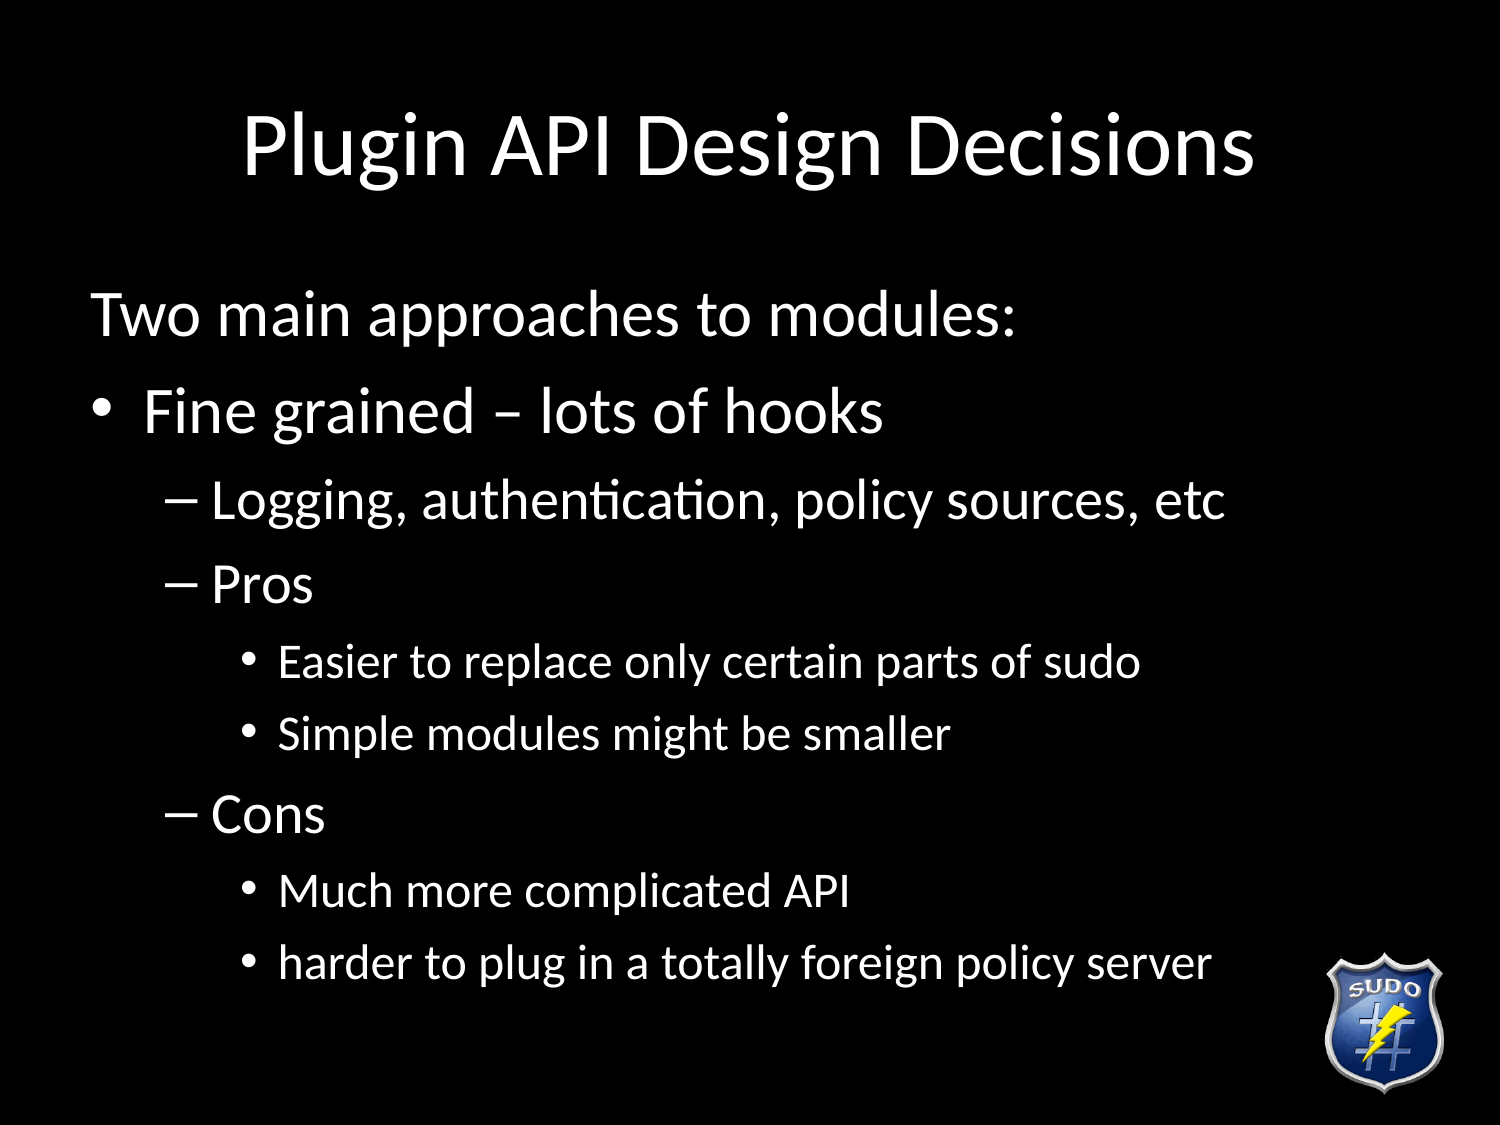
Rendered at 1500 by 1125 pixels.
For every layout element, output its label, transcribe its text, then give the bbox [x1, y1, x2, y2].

picture [1315, 949, 1453, 1103]
list Two main approaches to modules: Fine grained – lots of hooks Logging, authentication, policy sources, etc Pros Easier to replace only certain parts of sudo Simple modules might be smaller Cons Much more complicated API harder to plug in a totally foreign policy server [75, 262, 1426, 1005]
title Plugin API Design Decisions [75, 45, 1426, 233]
